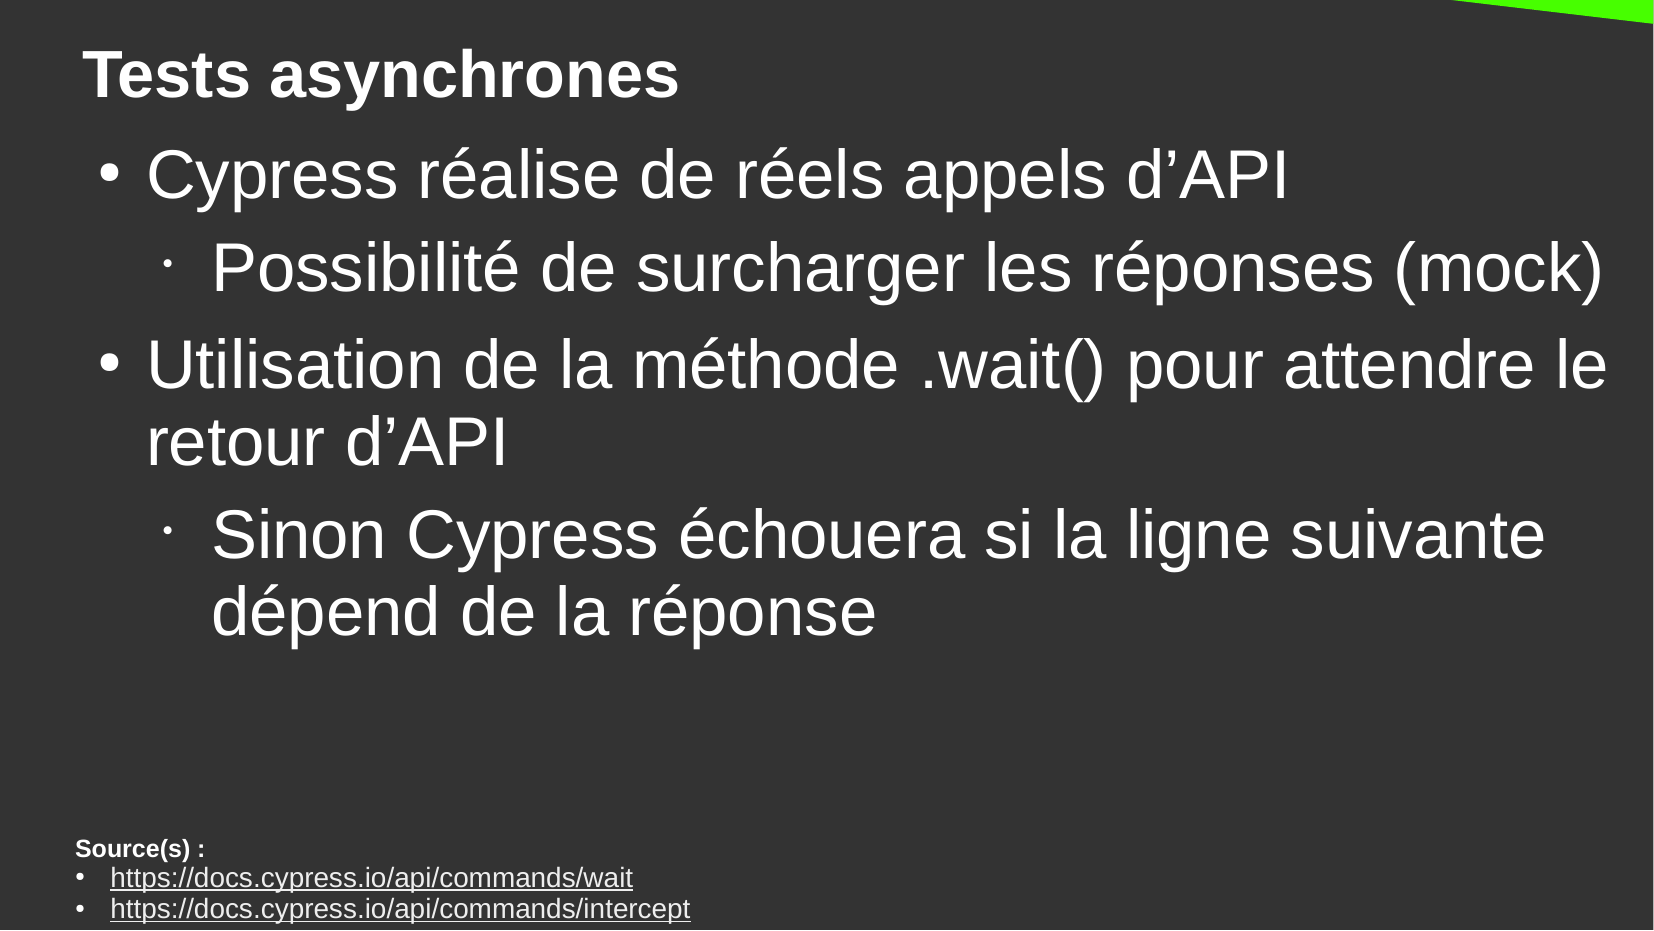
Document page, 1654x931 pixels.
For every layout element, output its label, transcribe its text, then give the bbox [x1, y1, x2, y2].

text_box [1451, 0, 1654, 24]
list Cypress réalise de réels appels d’API Possibilité de surcharger les réponses (mock) Utilisation de la méthode .wait() pour attendre le retour d’API Sinon Cypress échouera si la ligne suivante dépend de la réponse [80, 135, 1619, 721]
text_box Source(s) : https://docs.cypress.io/api/commands/wait https://docs.cypress.io/api/commands/intercept [60, 826, 1546, 931]
title Tests asynchrones [82, 37, 1571, 112]
